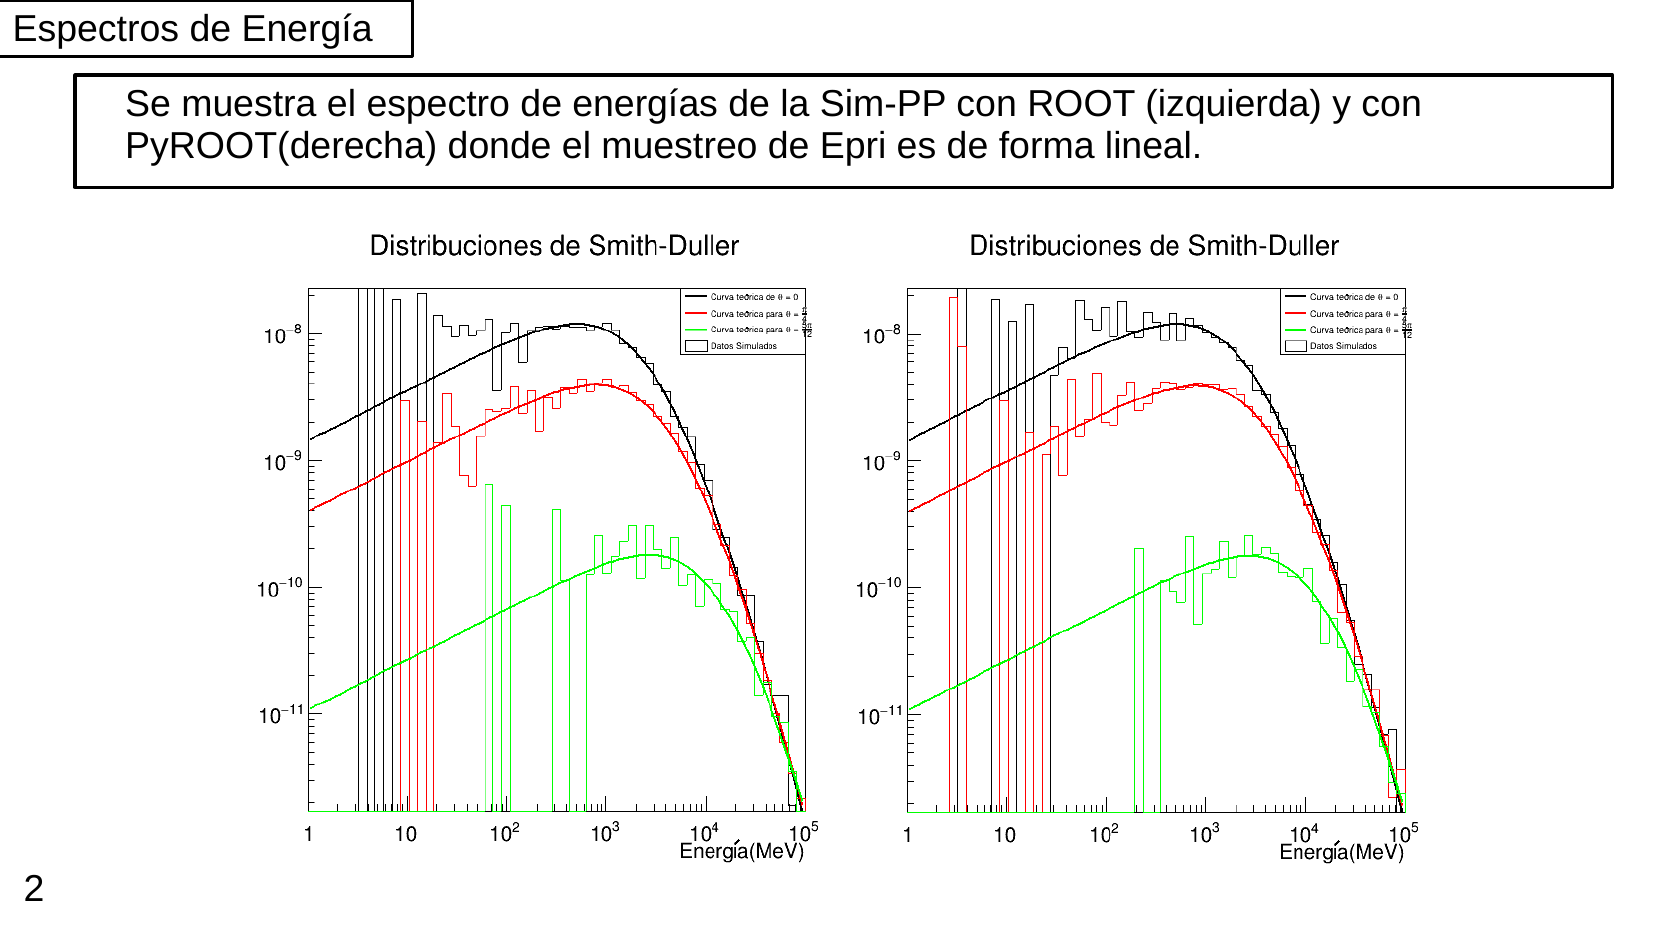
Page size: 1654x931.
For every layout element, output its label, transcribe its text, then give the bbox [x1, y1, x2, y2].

picture [258, 224, 826, 863]
text_box Se muestra el espectro de energías de la Sim-PP con ROOT (izquierda) y con PyROOT(derecha) donde el muestreo de Epri es de forma lineal. [75, 75, 1613, 188]
text_box <number> [8, 860, 638, 931]
text_box Espectros de Energía [0, 0, 413, 57]
picture [857, 224, 1426, 864]
